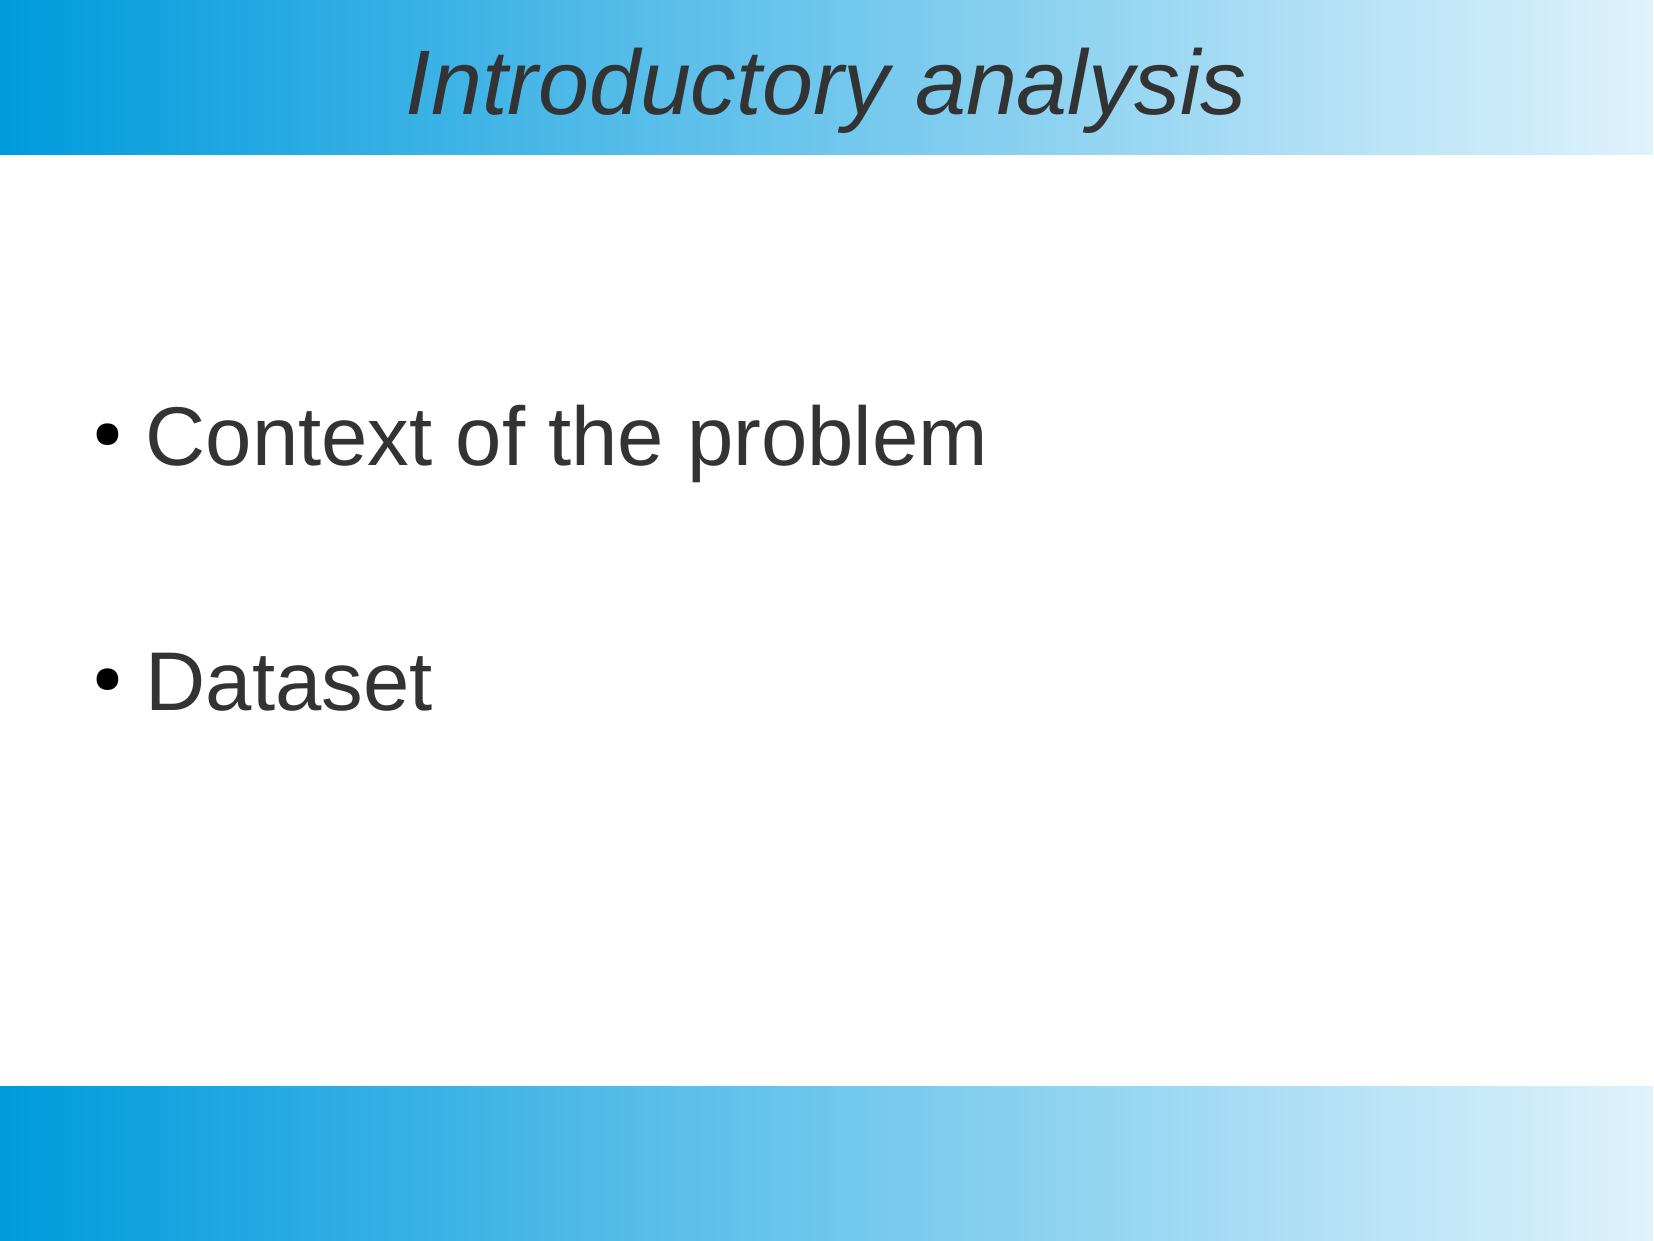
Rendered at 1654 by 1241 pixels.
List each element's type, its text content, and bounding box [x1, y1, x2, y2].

list Context of the problem Dataset [75, 390, 1564, 571]
title Introductory analysis [82, 30, 1571, 136]
